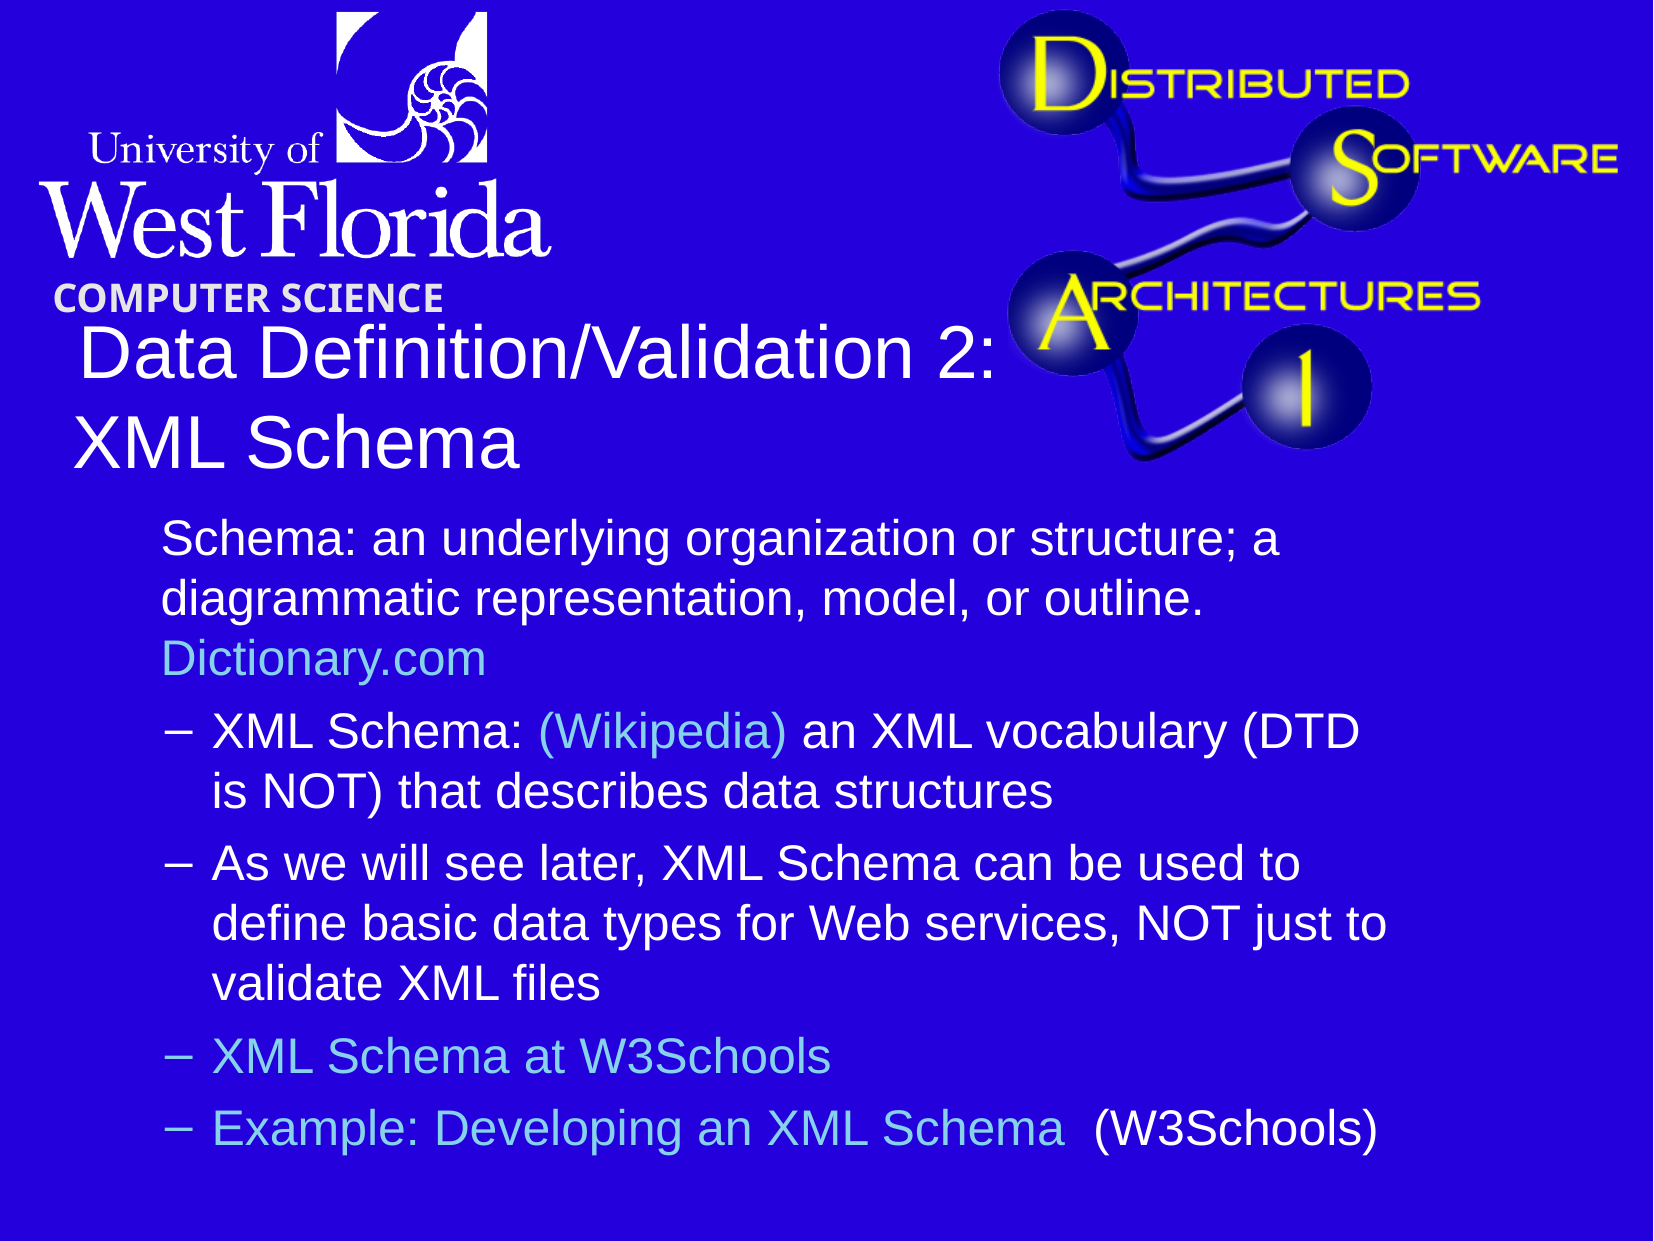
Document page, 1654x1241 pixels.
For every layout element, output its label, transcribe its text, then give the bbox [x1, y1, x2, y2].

list Schema: an underlying organization or structure; a diagrammatic representation, model, or outline. Dictionary.com XML Schema: (Wikipedia) an XML vocabulary (DTD is NOT) that describes data structures As we will see later, XML Schema can be used to define basic data types for Web services, NOT just to validate XML files XML Schema at W3Schools Example: Developing an XML Schema (W3Schools) [75, 498, 1426, 1199]
text_box COMPUTER SCIENCE [37, 262, 563, 296]
picture [37, 0, 559, 262]
title Data Definition/Validation 2: XML Schema [37, 296, 1388, 492]
picture [910, 0, 1653, 506]
